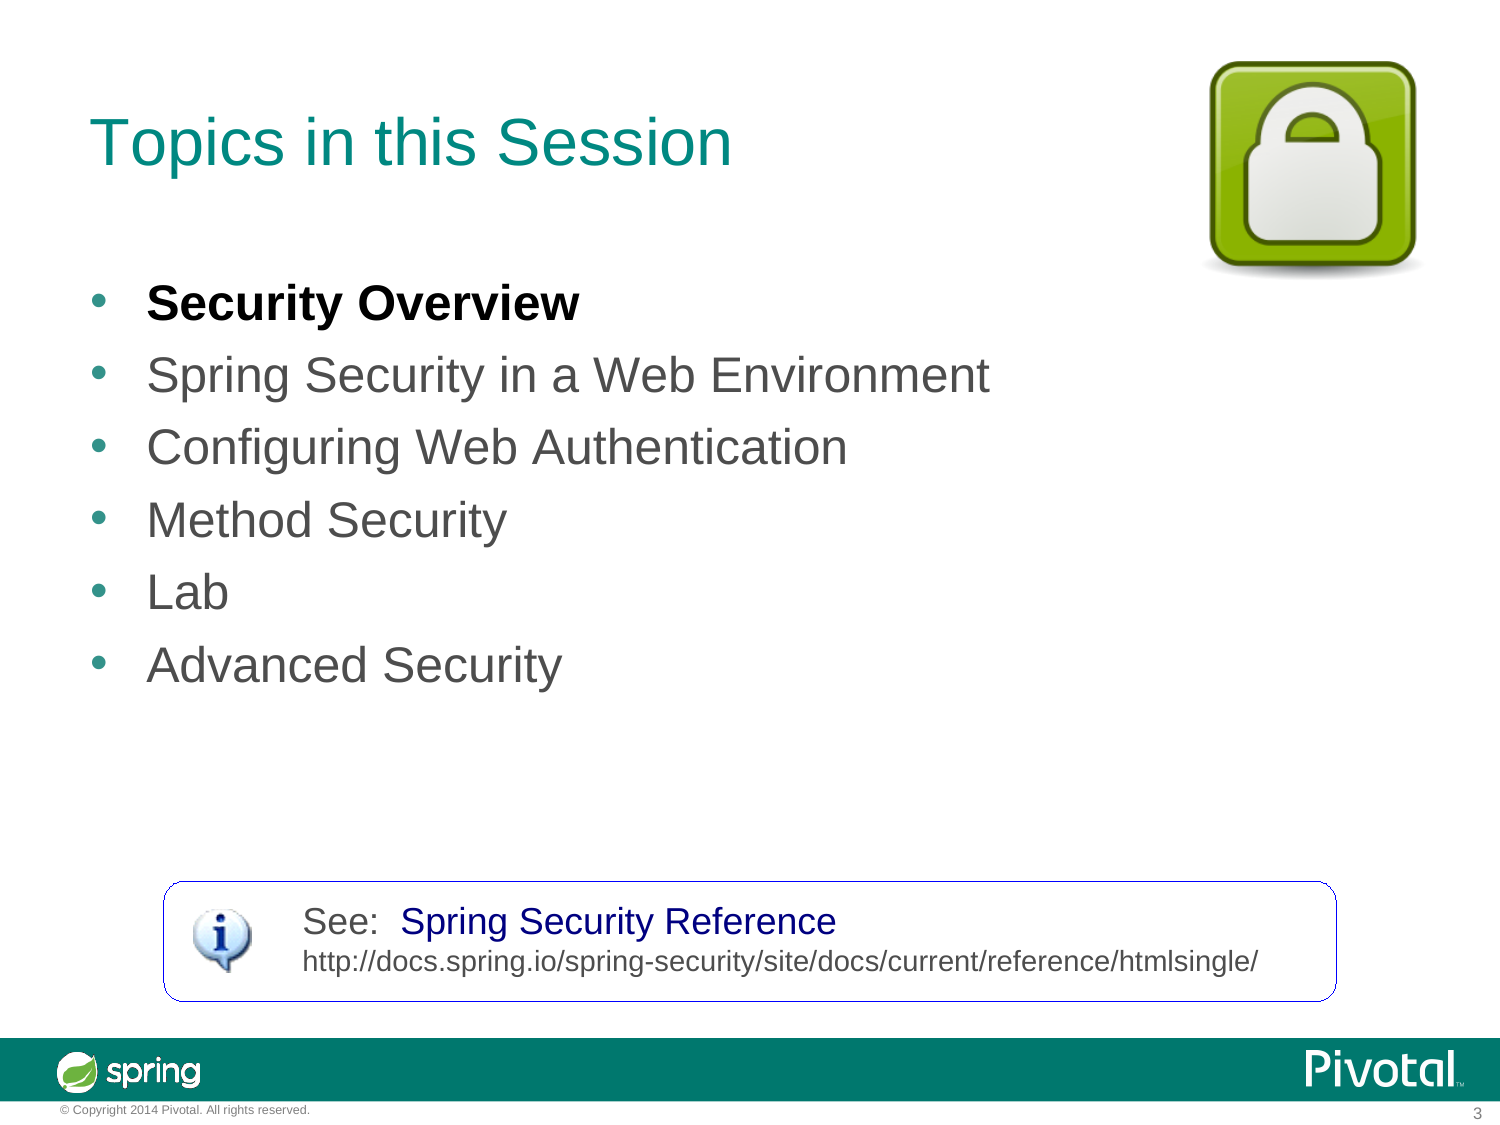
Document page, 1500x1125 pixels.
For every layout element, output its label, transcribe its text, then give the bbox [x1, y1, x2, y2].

text_box [167, 881, 1337, 1002]
picture [32, 1041, 210, 1103]
picture [1306, 1050, 1464, 1087]
title Topics in this Session [75, 45, 1426, 233]
picture [1200, 61, 1426, 281]
list Security Overview Spring Security in a Web Environment Configuring Web Authentication Method Security Lab Advanced Security [75, 262, 1426, 931]
text_box See: Spring Security Reference http://docs.spring.io/spring-security/site/docs/current/reference/htmlsingle/ [164, 889, 1280, 993]
